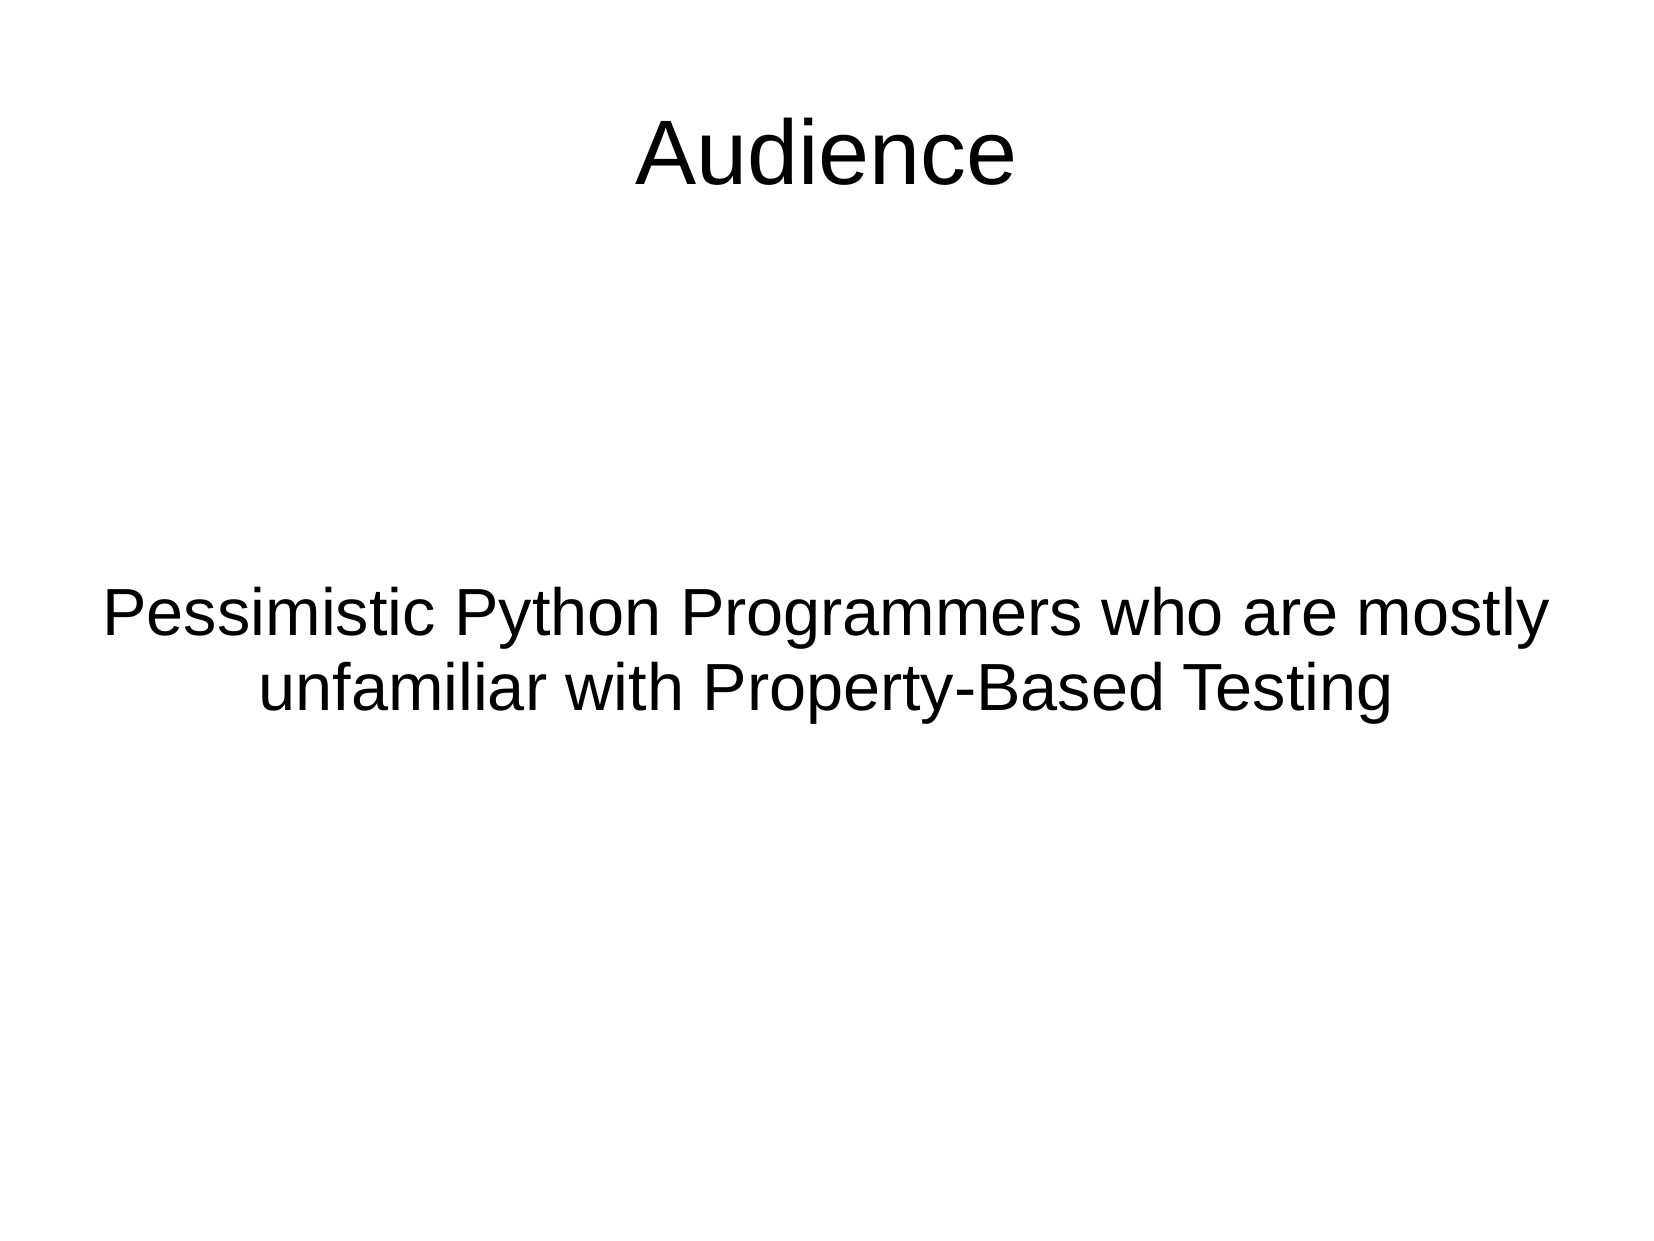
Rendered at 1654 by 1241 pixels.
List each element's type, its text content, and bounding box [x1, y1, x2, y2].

title Audience [82, 49, 1571, 257]
text_box Pessimistic Python Programmers who are mostly unfamiliar with Property-Based Testing [82, 290, 1571, 1010]
